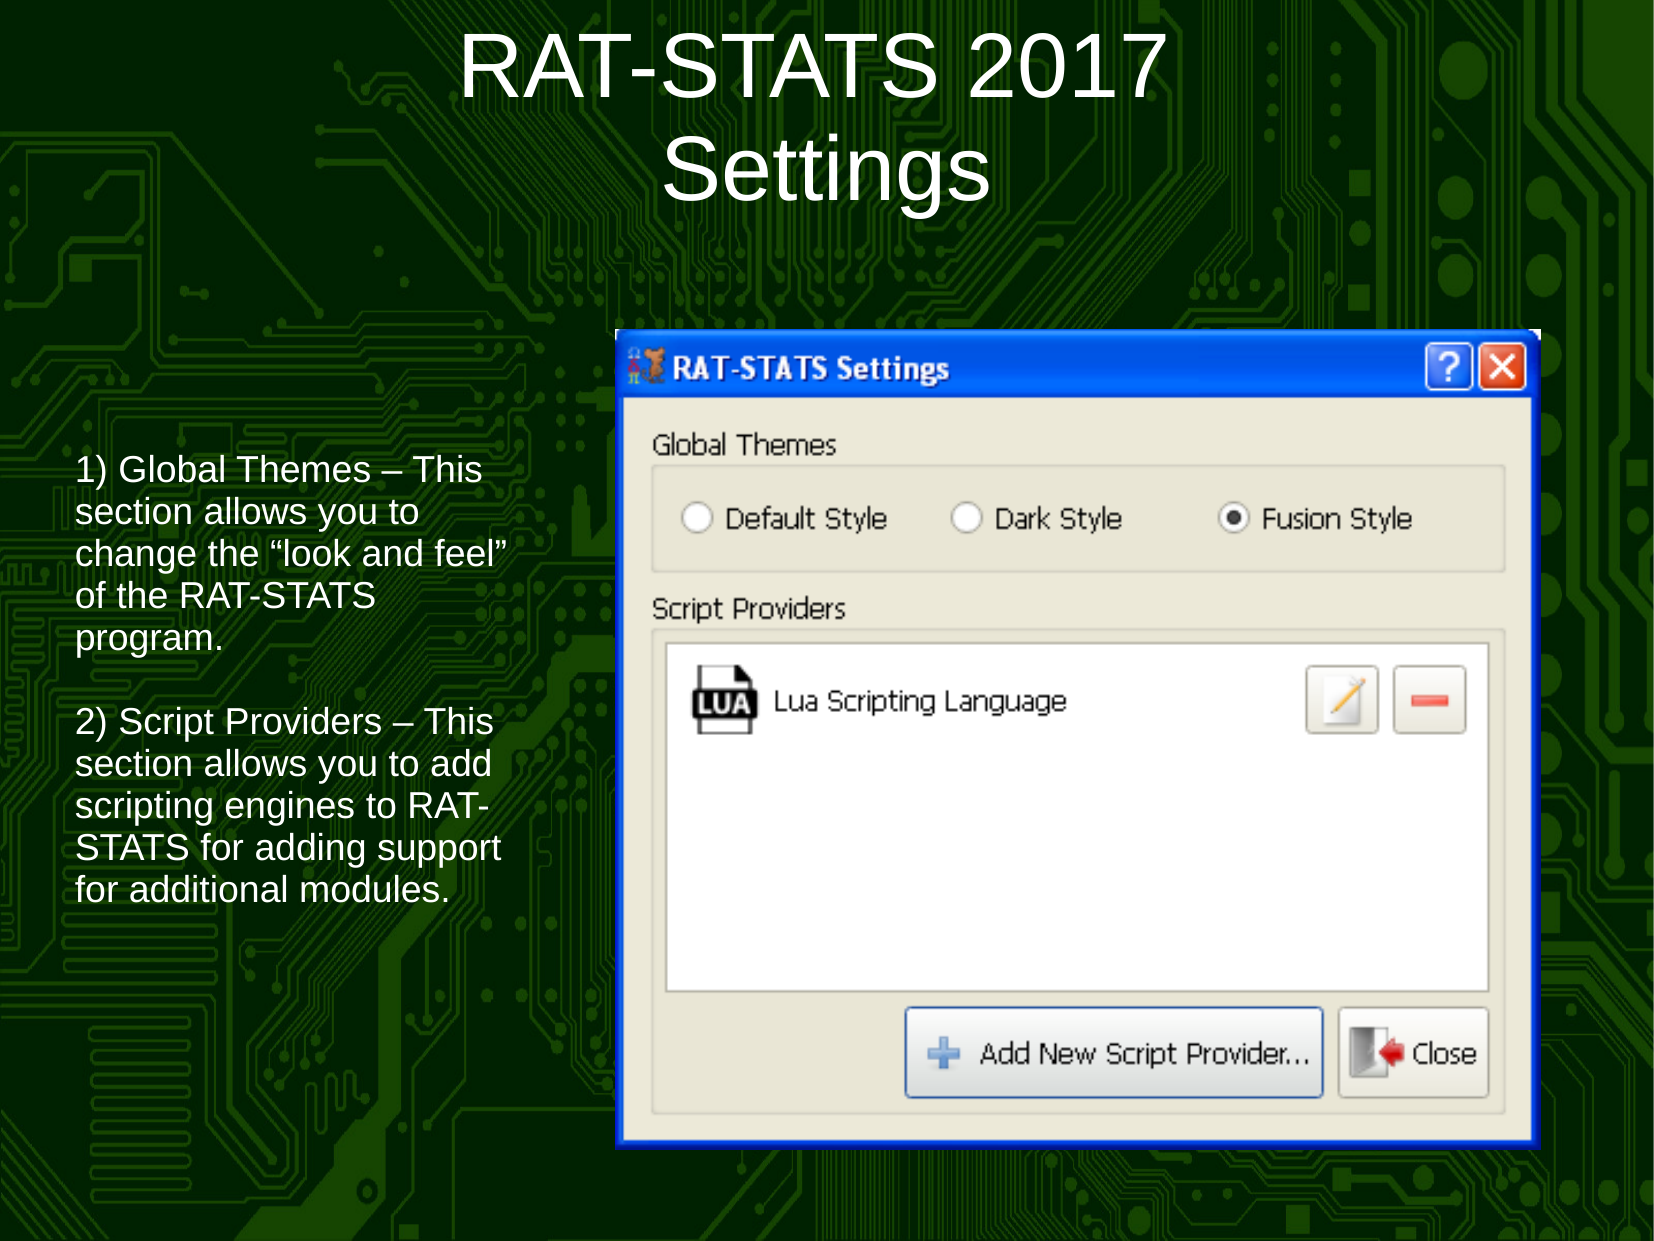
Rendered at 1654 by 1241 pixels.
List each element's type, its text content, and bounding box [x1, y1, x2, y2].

title RAT-STATS 2017 Settings [82, 13, 1571, 222]
text_box 1) Global Themes – This section allows you to change the “look and feel” of the RAT-STATS program. 2) Script Providers – This section allows you to add scripting engines to RAT-STATS for adding support for additional modules. [60, 441, 541, 961]
picture [0, 0, 1654, 1241]
